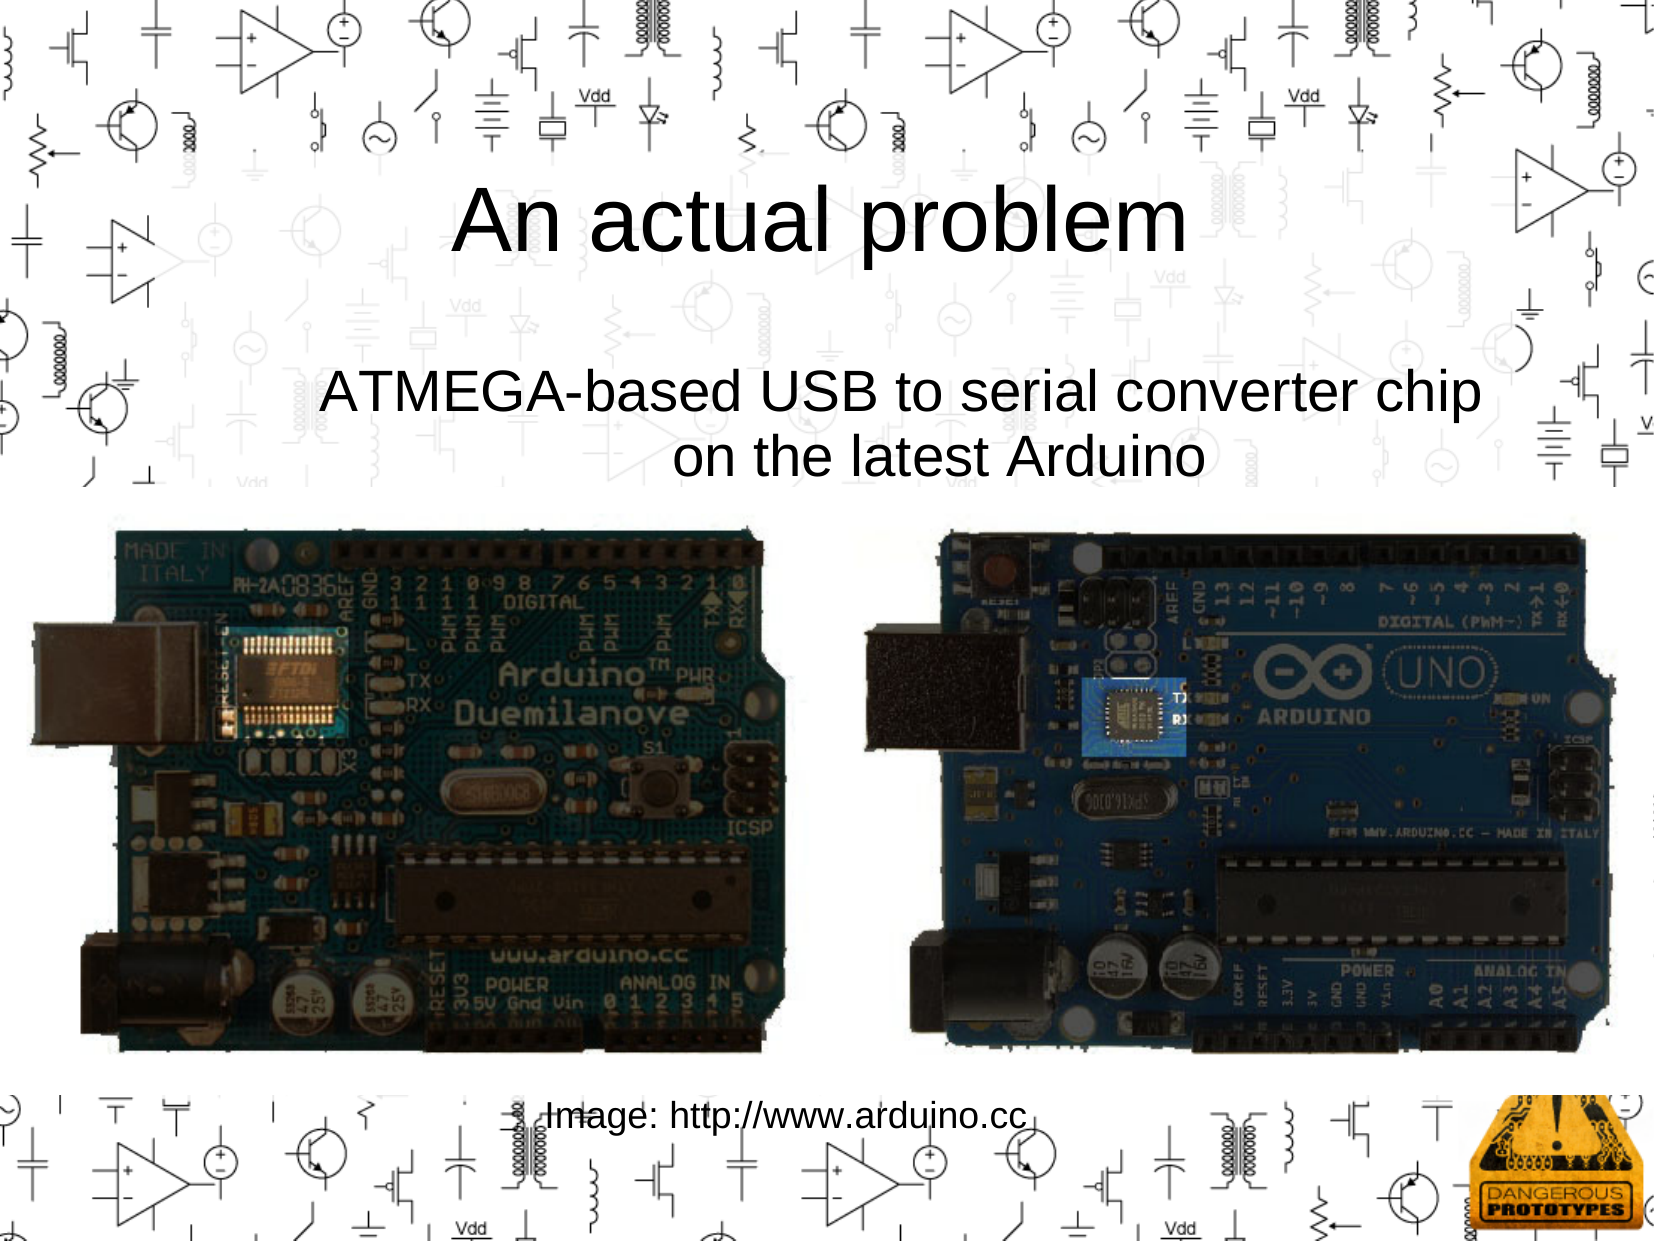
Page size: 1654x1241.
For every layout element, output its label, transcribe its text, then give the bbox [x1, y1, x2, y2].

text_box Image: http://www.arduino.cc [529, 1087, 1163, 1187]
text_box An actual problem [135, 117, 1506, 325]
picture [0, 0, 1654, 1241]
text_box ATMEGA-based USB to serial converter chip on the latest Arduino [147, 354, 1506, 487]
